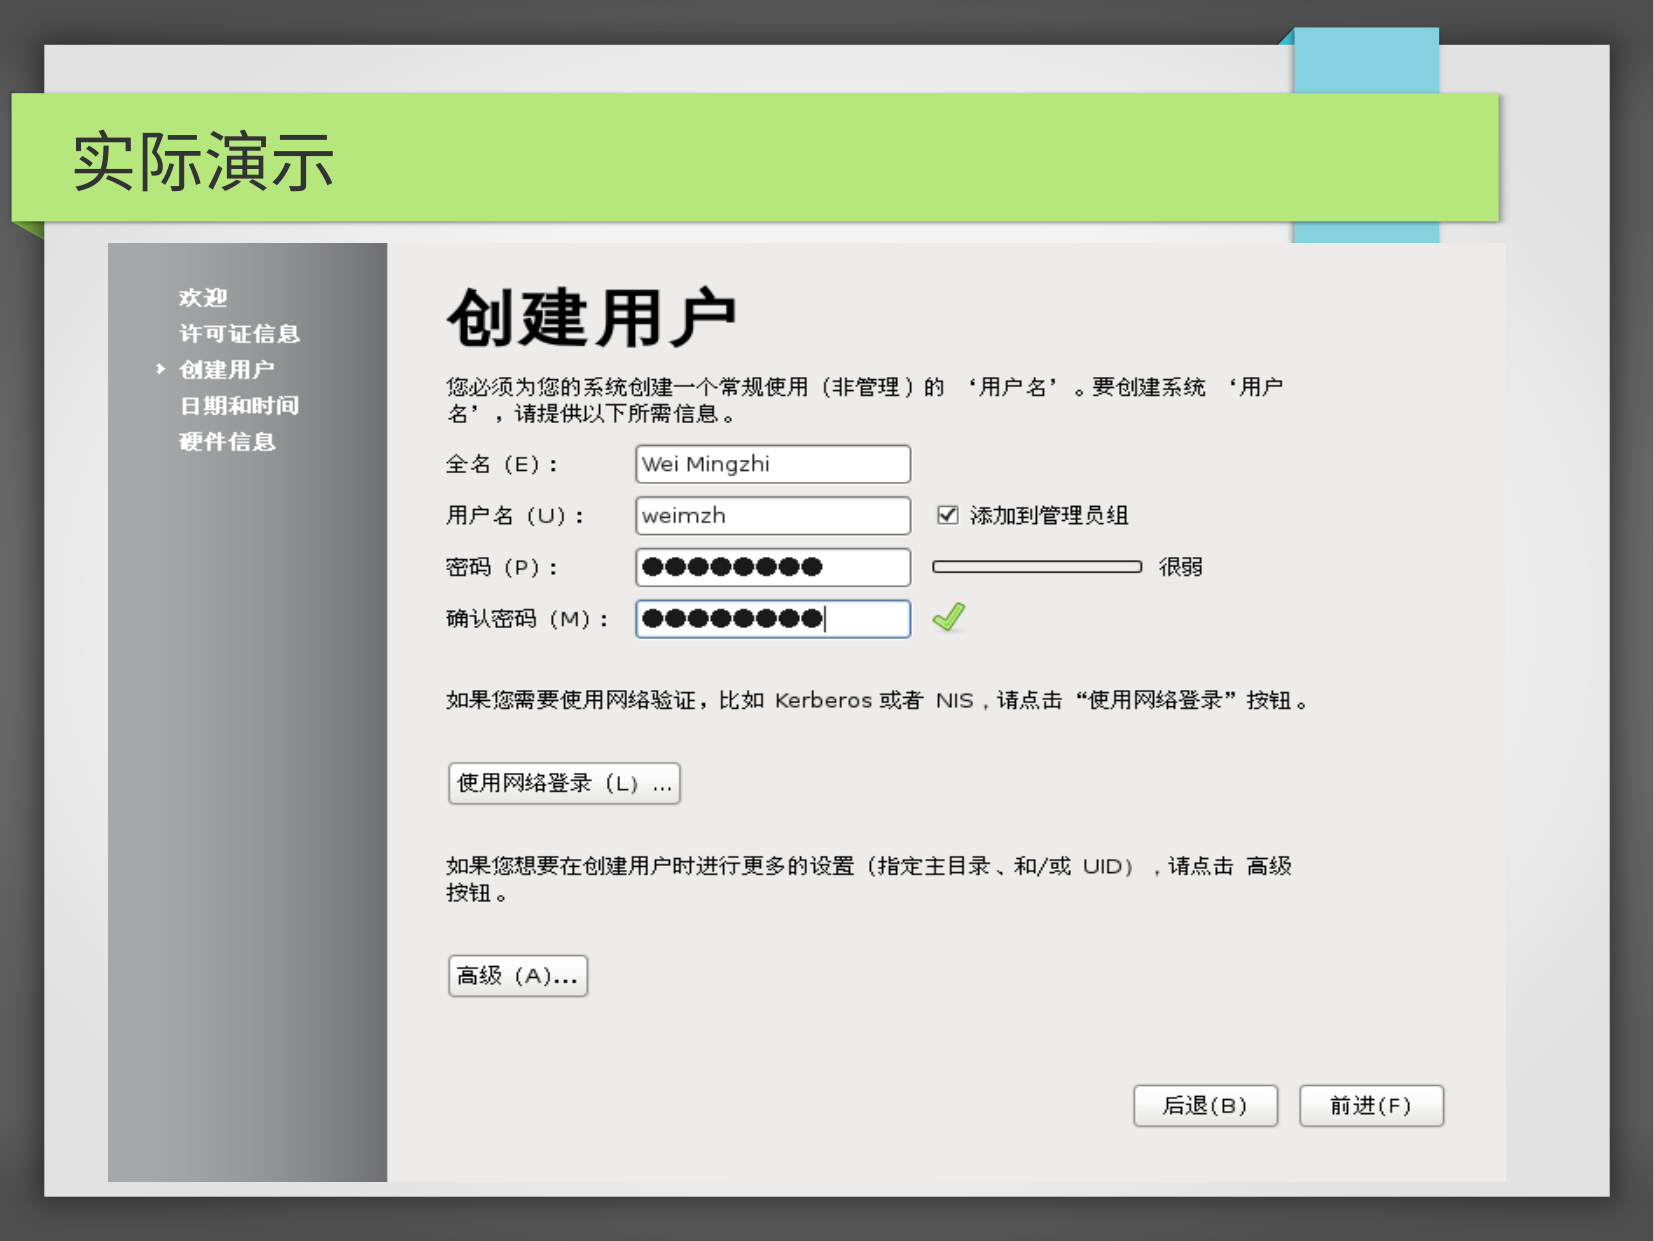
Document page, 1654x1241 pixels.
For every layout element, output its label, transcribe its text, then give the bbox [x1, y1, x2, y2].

picture [0, 0, 1654, 1241]
title 实际演示 [70, 106, 1229, 213]
